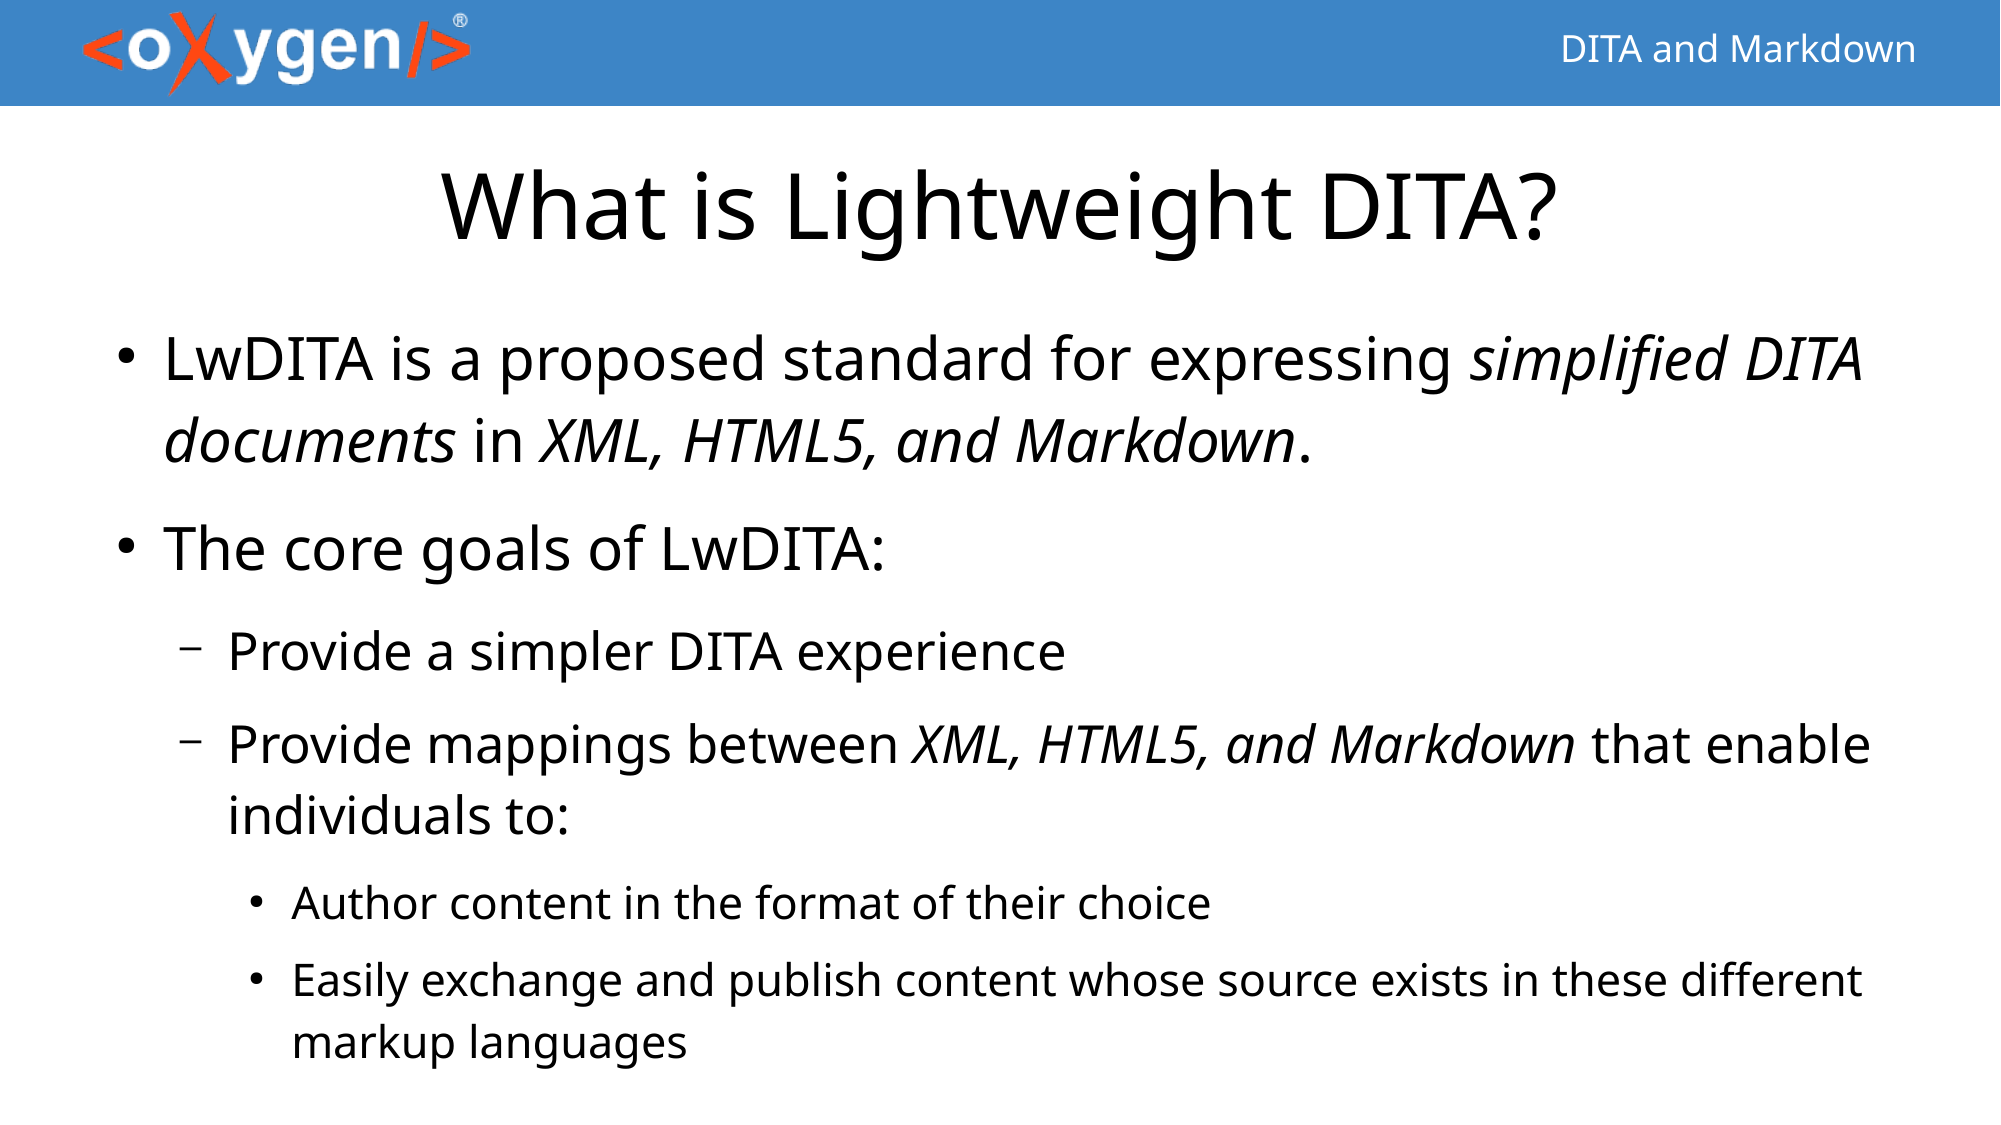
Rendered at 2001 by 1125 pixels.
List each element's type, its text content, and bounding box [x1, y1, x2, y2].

title What is Lightweight DITA? [99, 109, 1900, 298]
list LwDITA is a proposed standard for expressing simplified DITA documents in XML, HTML5, and Markdown. The core goals of LwDITA: Provide a simpler DITA experience Provide mappings between XML, HTML5, and Markdown that enable individuals to: Author content in the format of their choice Easily exchange and publish content whose source exists in these different markup languages [99, 316, 1900, 1083]
picture [75, 0, 488, 106]
